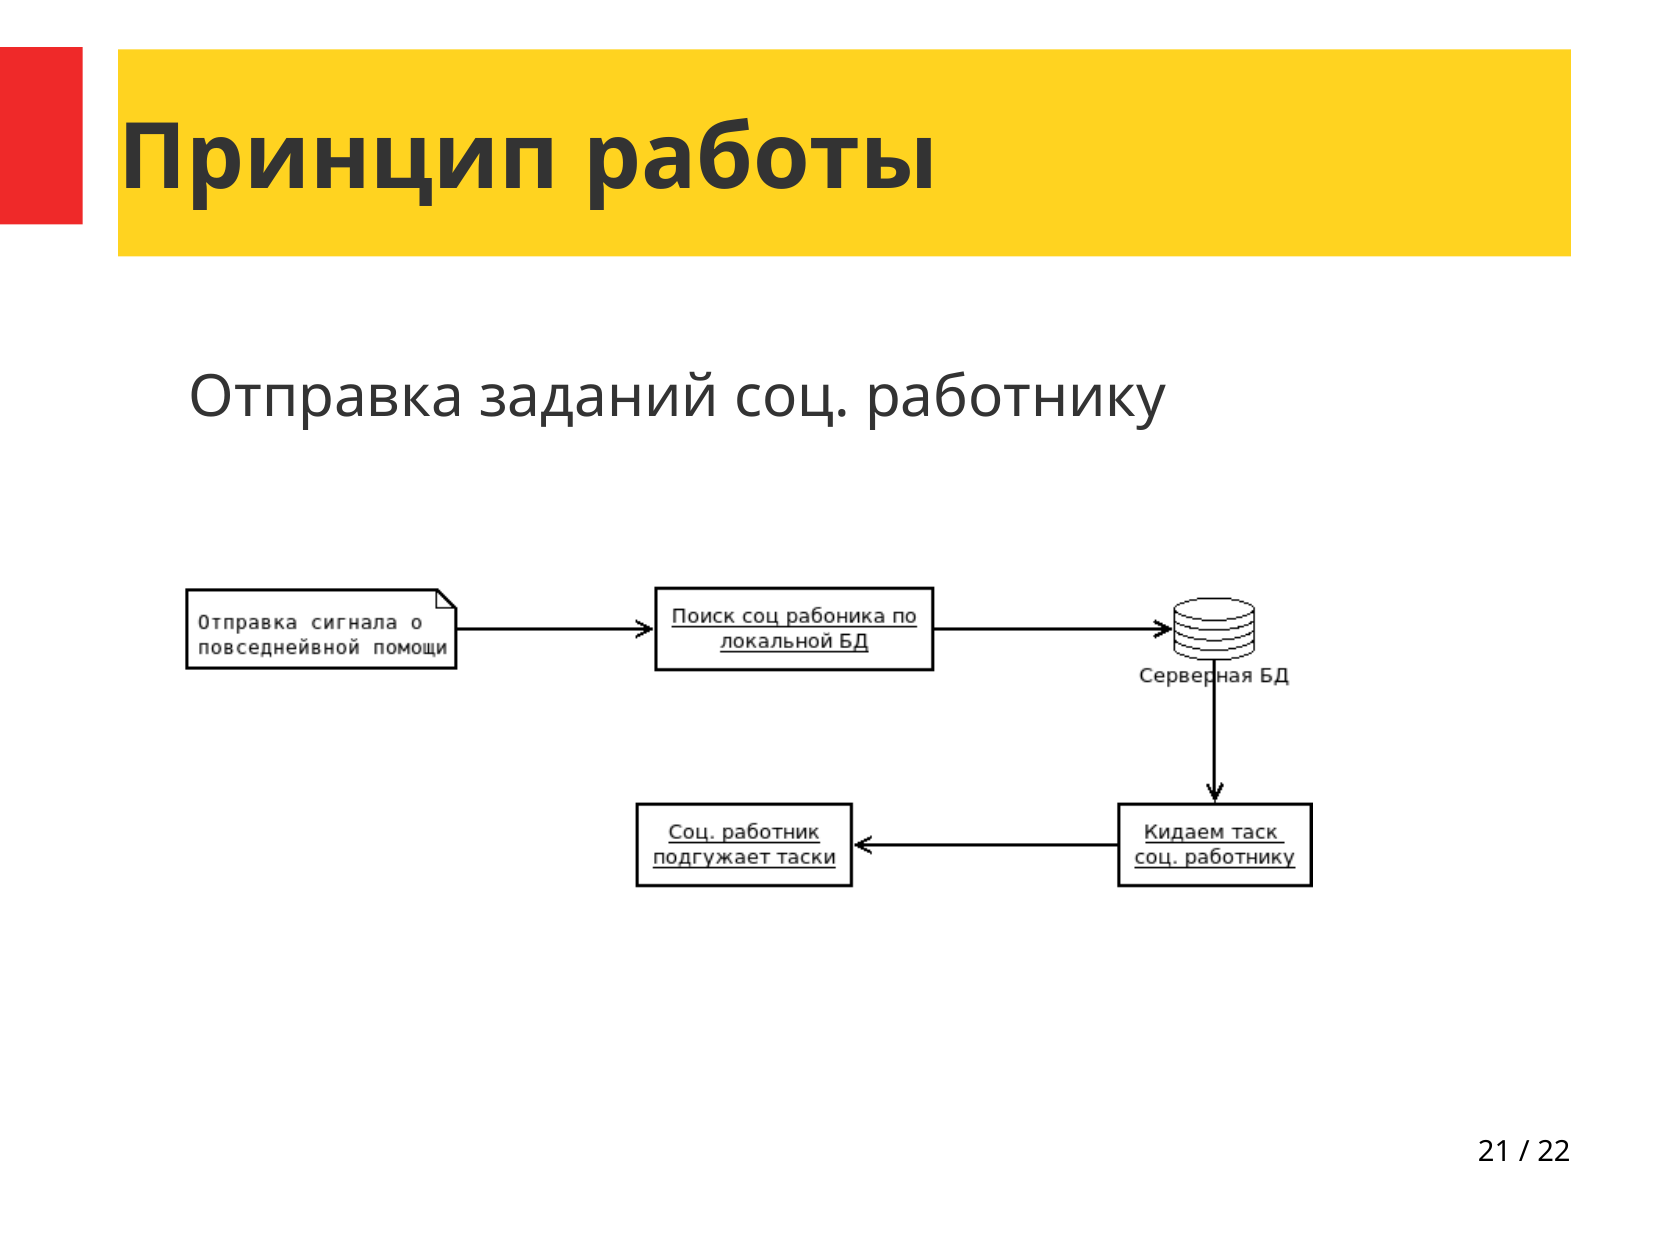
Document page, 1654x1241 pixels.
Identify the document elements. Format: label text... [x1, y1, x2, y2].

title Принцип работы [118, 49, 1571, 257]
picture [184, 562, 1313, 889]
list Отправка заданий соц. работнику [118, 354, 1536, 449]
